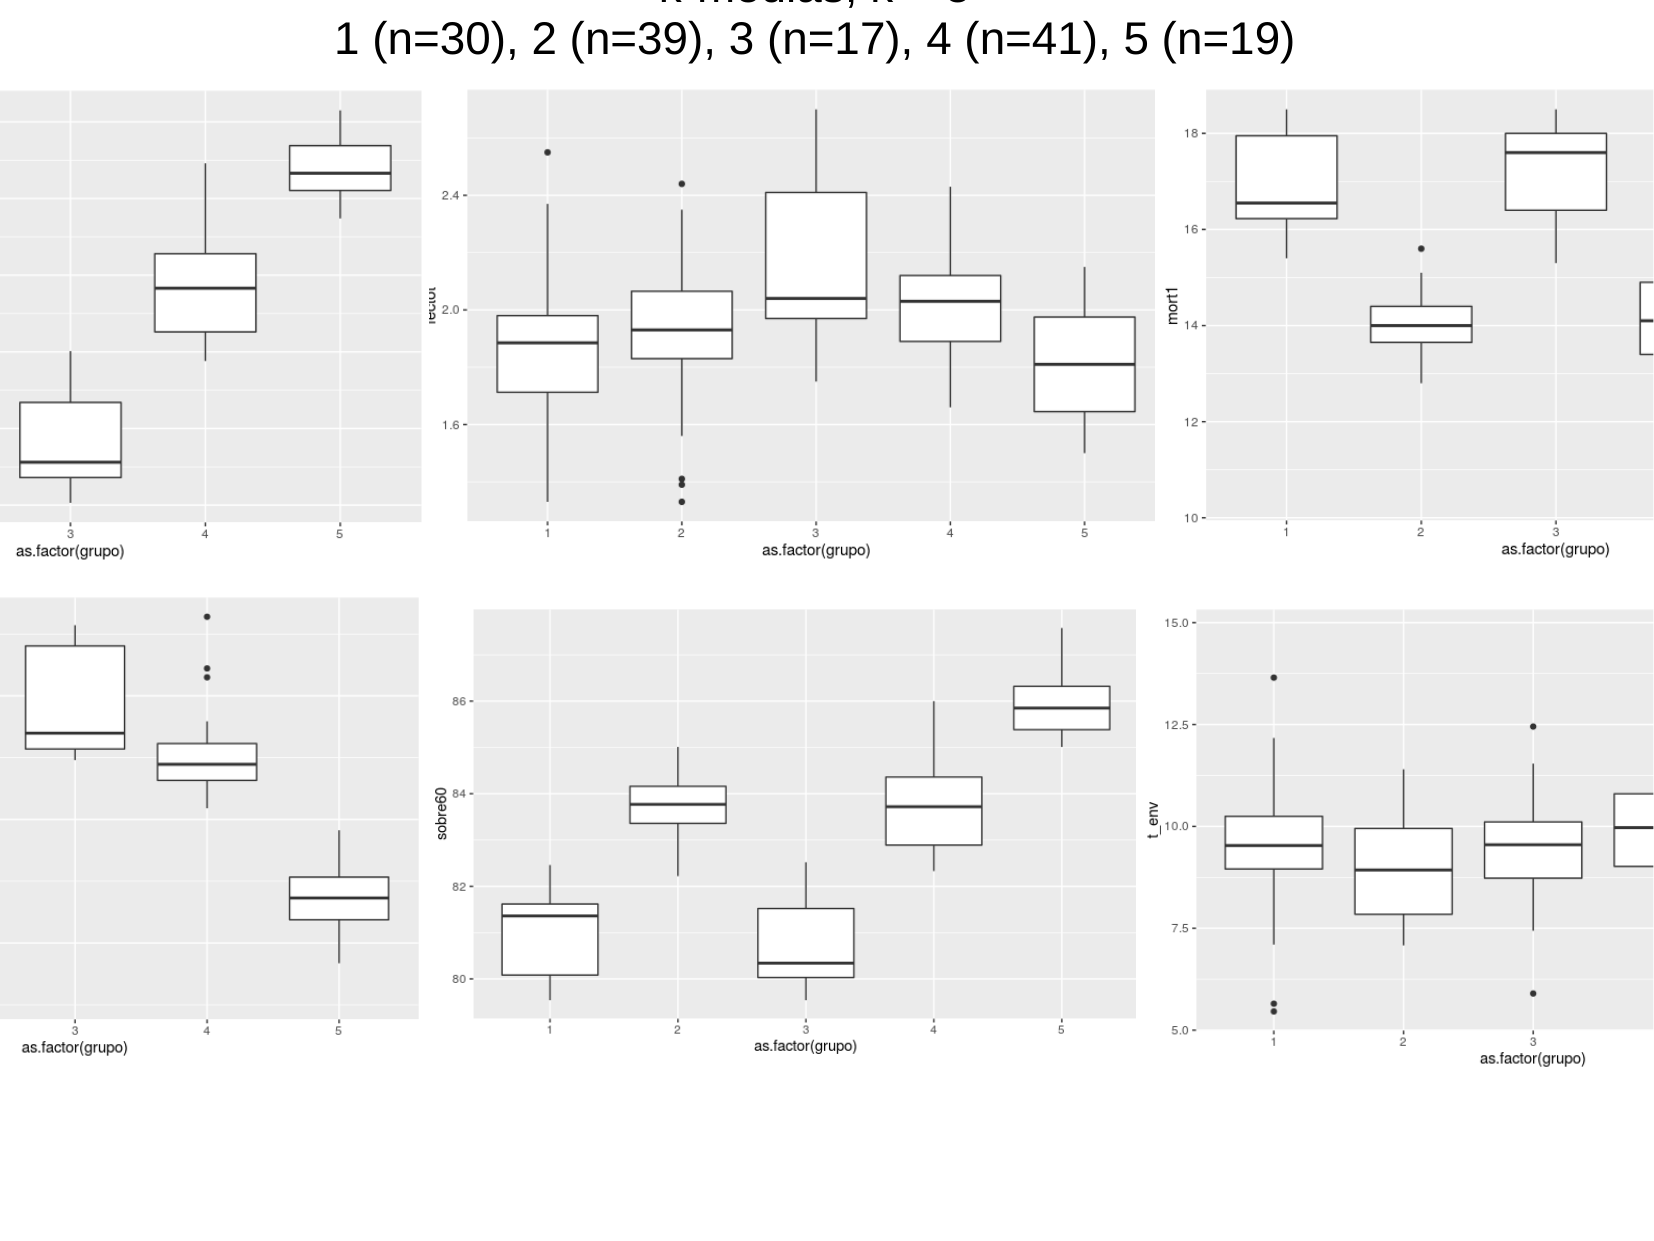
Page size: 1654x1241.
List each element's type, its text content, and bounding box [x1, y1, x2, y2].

picture [0, 82, 1654, 567]
picture [0, 590, 1654, 1074]
title k-médias, k = 5 1 (n=30), 2 (n=39), 3 (n=17), 4 (n=41), 5 (n=19) [70, 0, 1560, 83]
